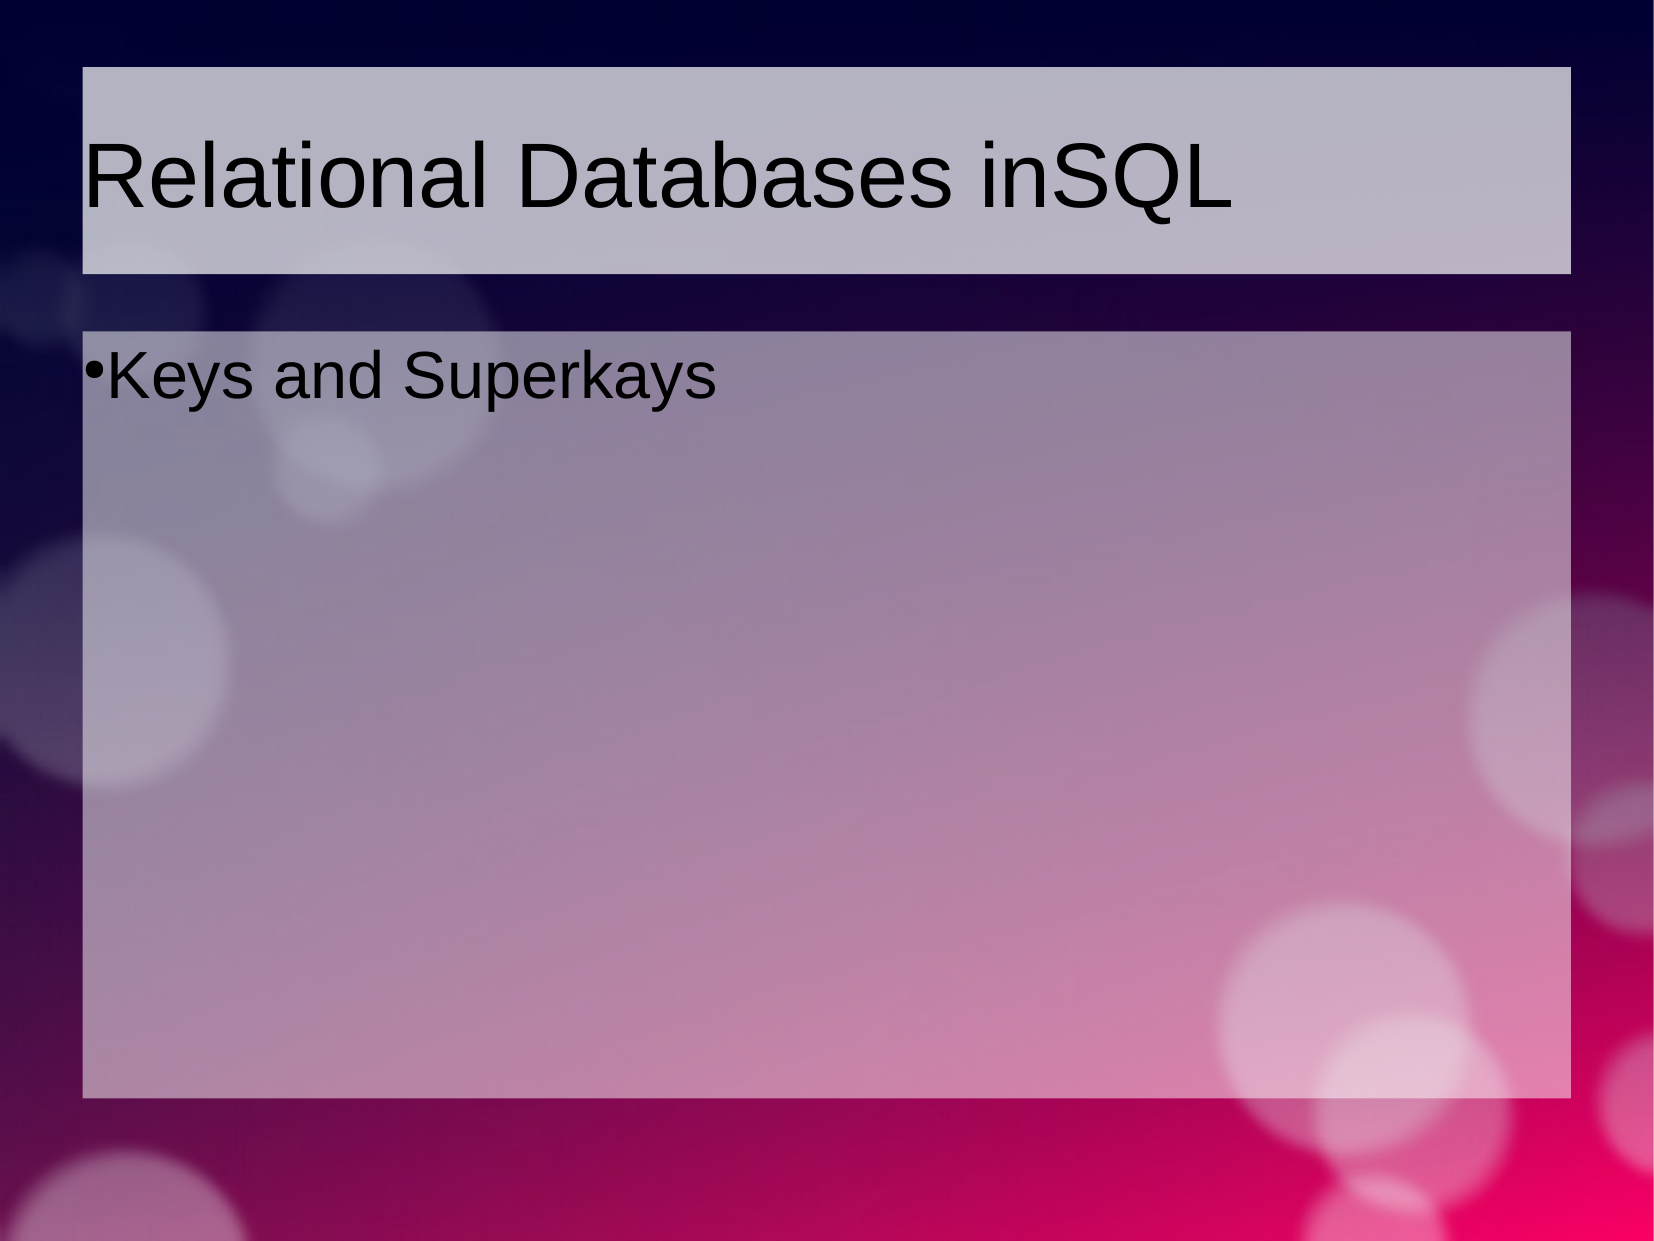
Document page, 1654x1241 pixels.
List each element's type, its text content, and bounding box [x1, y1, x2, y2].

list Keys and Superkays [82, 331, 1571, 1099]
title Relational Databases inSQL [82, 67, 1571, 275]
